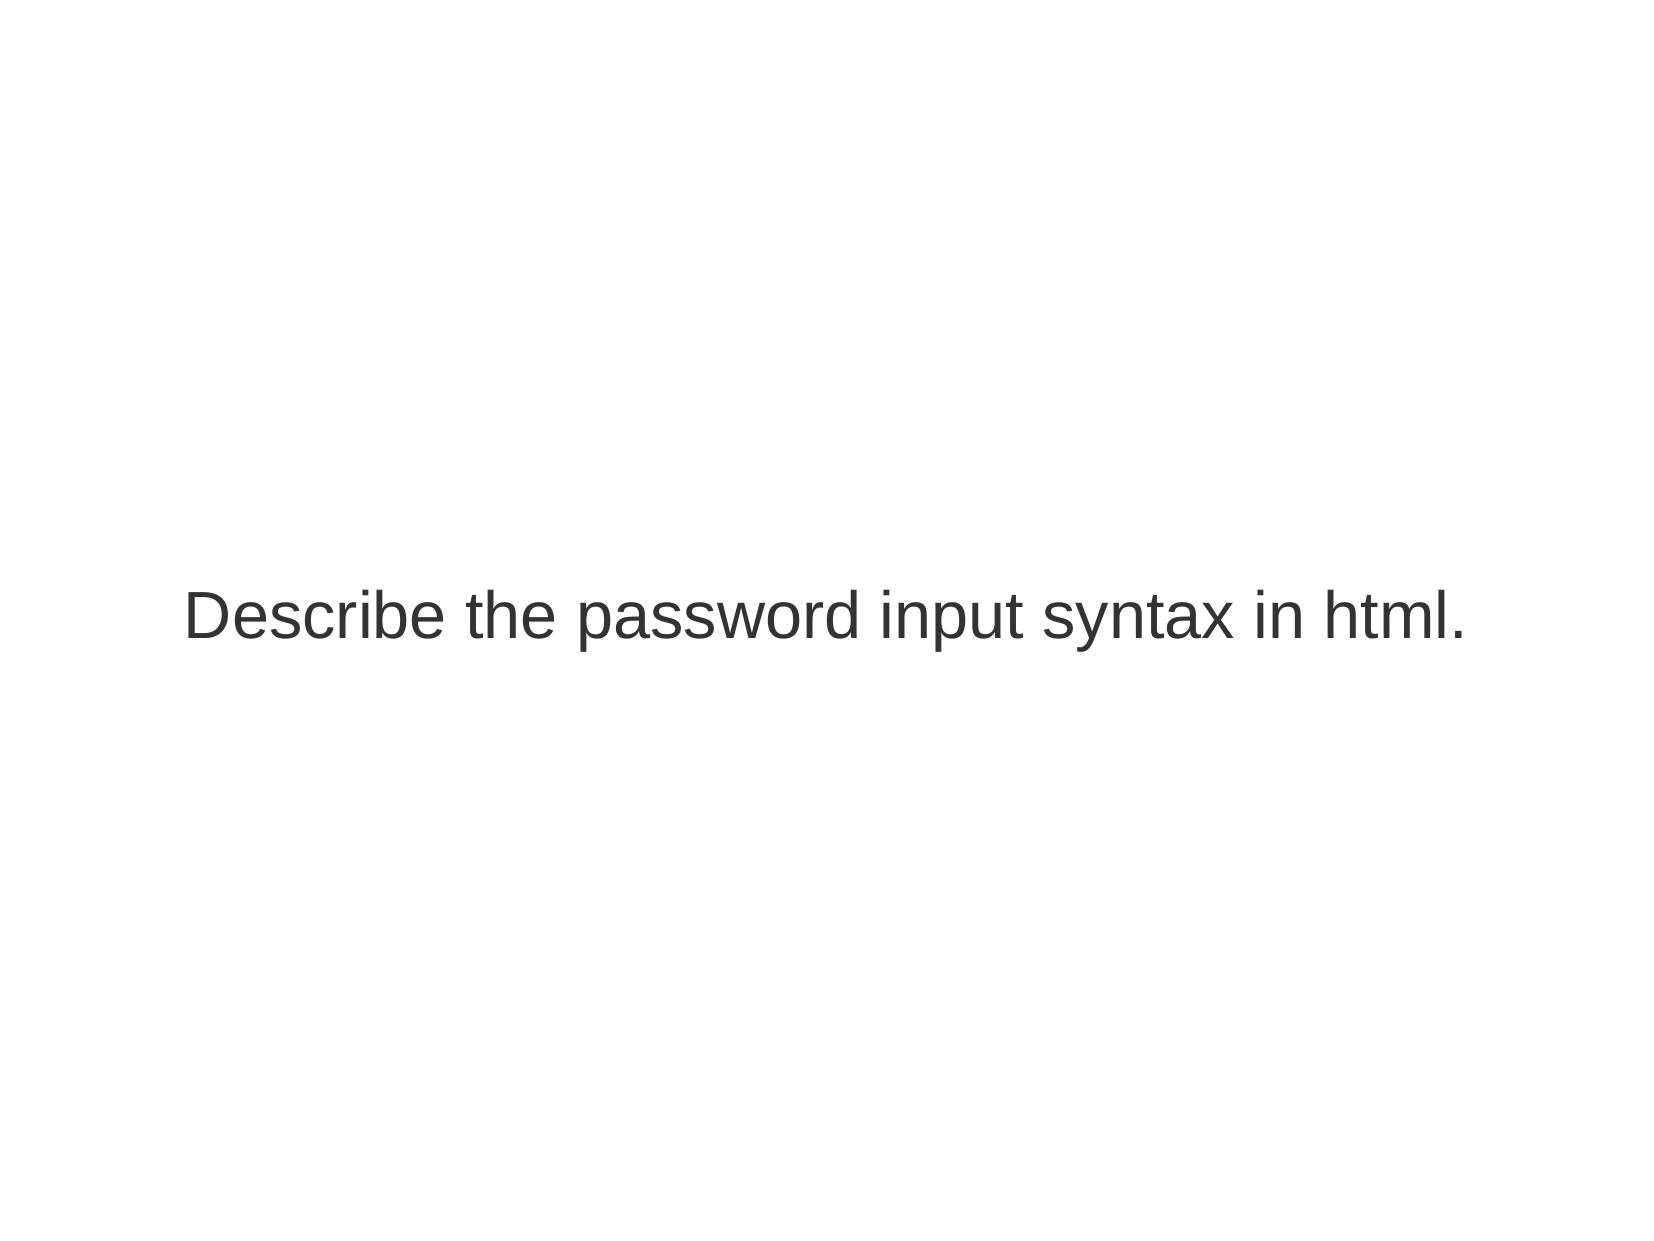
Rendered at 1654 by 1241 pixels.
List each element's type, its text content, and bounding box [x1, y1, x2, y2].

subtitle Describe the password input syntax in html. [82, 49, 1571, 1182]
